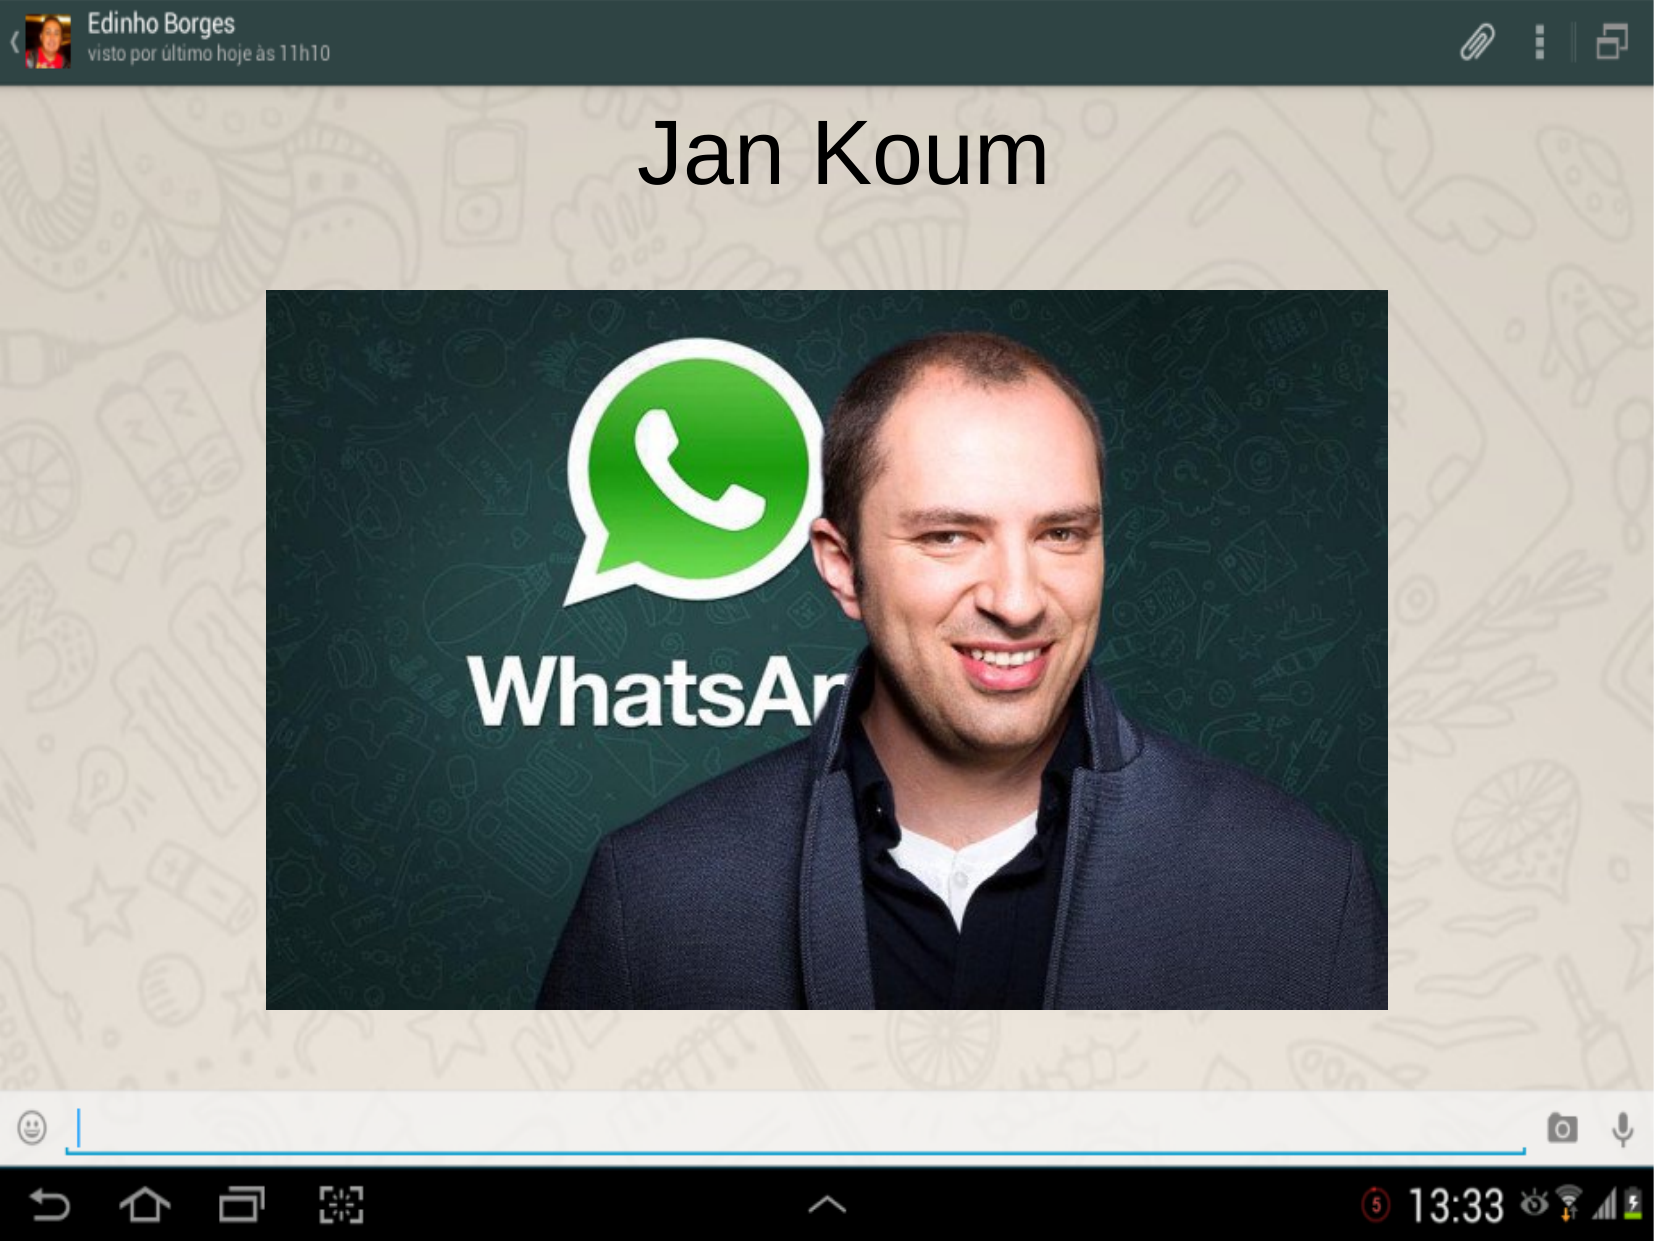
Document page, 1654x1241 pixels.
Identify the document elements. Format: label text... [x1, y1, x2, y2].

picture [0, 0, 1654, 1241]
title Jan Koum [82, 49, 1571, 257]
